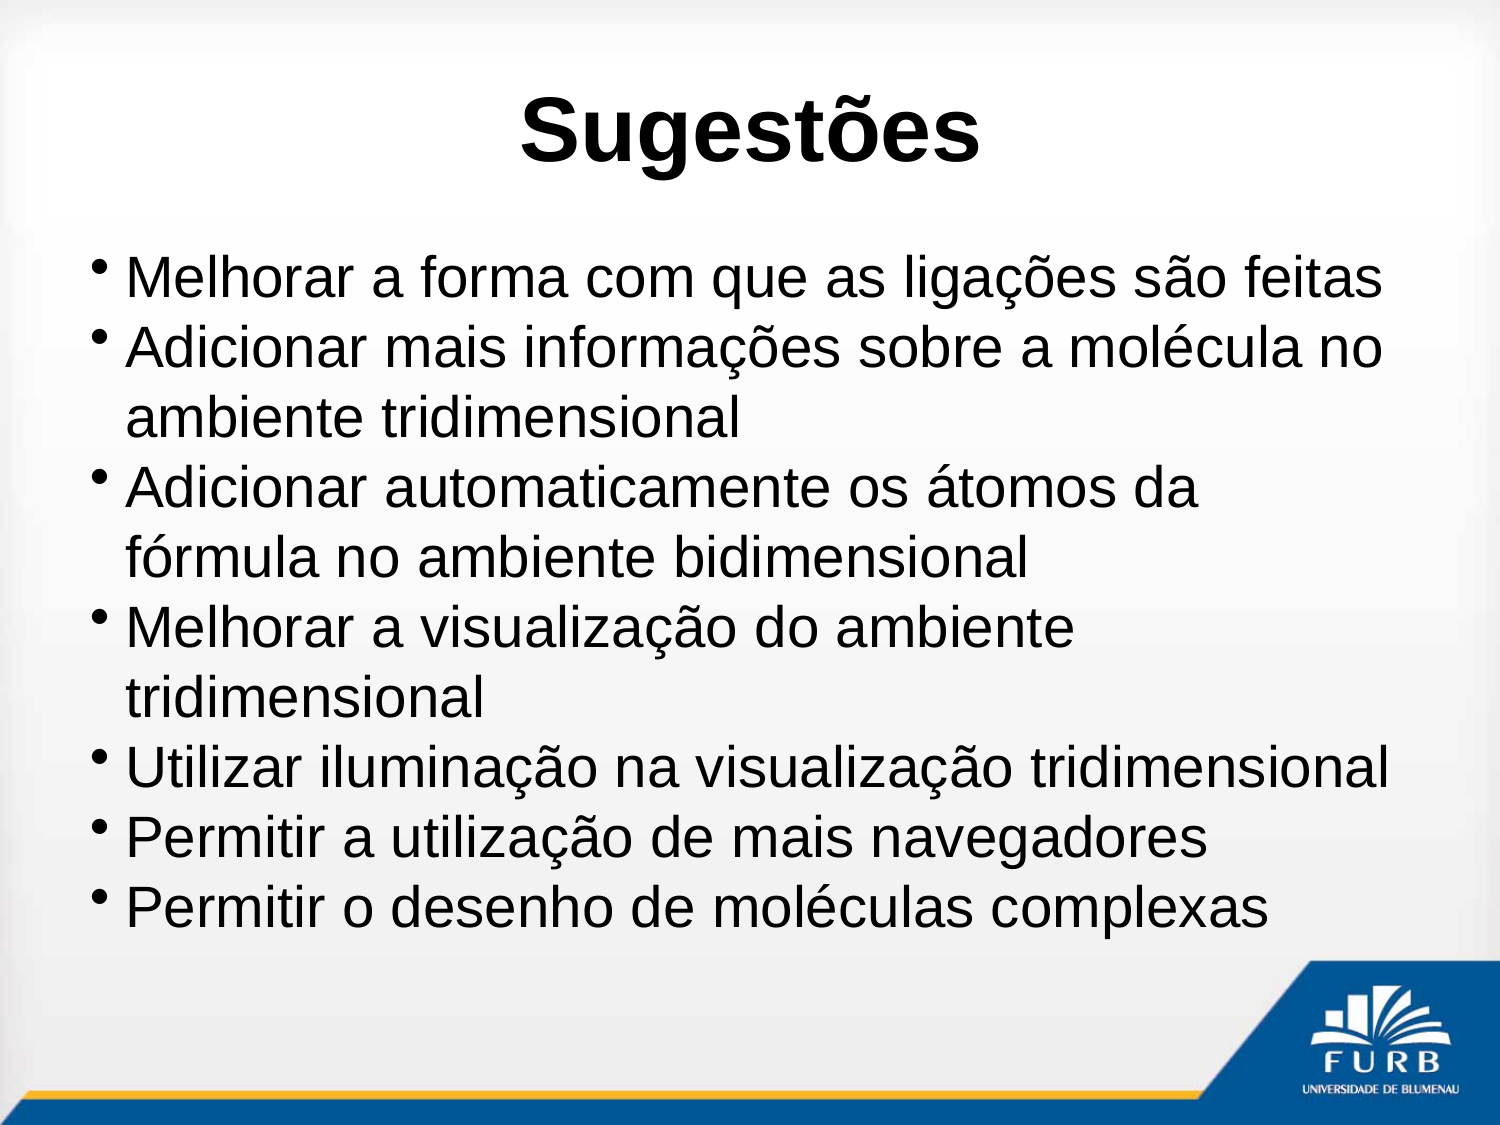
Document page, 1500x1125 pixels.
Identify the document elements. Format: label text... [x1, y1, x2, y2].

text_box Melhorar a forma com que as ligações são feitas Adicionar mais informações sobre a molécula no ambiente tridimensional Adicionar automaticamente os átomos da fórmula no ambiente bidimensional Melhorar a visualização do ambiente tridimensional Utilizar iluminação na visualização tridimensional Permitir a utilização de mais navegadores Permitir o desenho de moléculas complexas [74, 231, 1425, 1000]
text_box Sugestões [76, 30, 1427, 219]
picture [0, 0, 1500, 1125]
